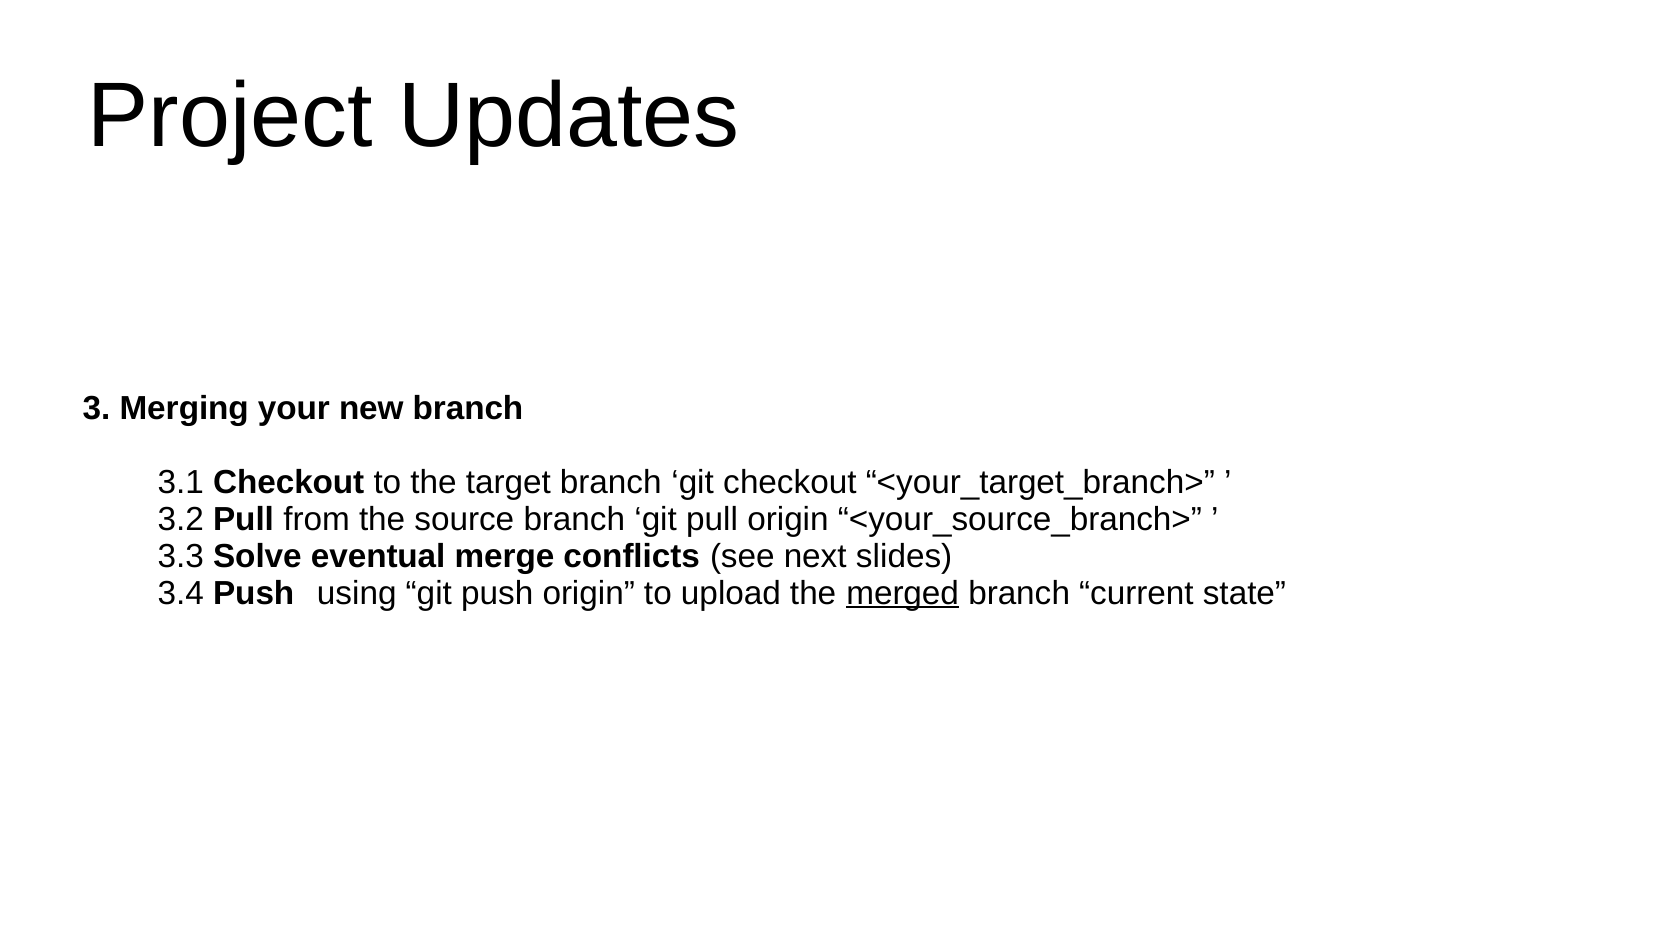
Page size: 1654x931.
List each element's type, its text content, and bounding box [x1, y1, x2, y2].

subtitle 3. Merging your new branch 3.1 Checkout to the target branch ‘git checkout “<your_target_branch>” ’ 3.2 Pull from the source branch ‘git pull origin “<your_source_branch>” ’ 3.3 Solve eventual merge conflicts (see next slides) 3.4 Push using “git push origin” to upload the merged branch “current state” [82, 230, 1571, 770]
title Project Updates [82, 37, 746, 193]
